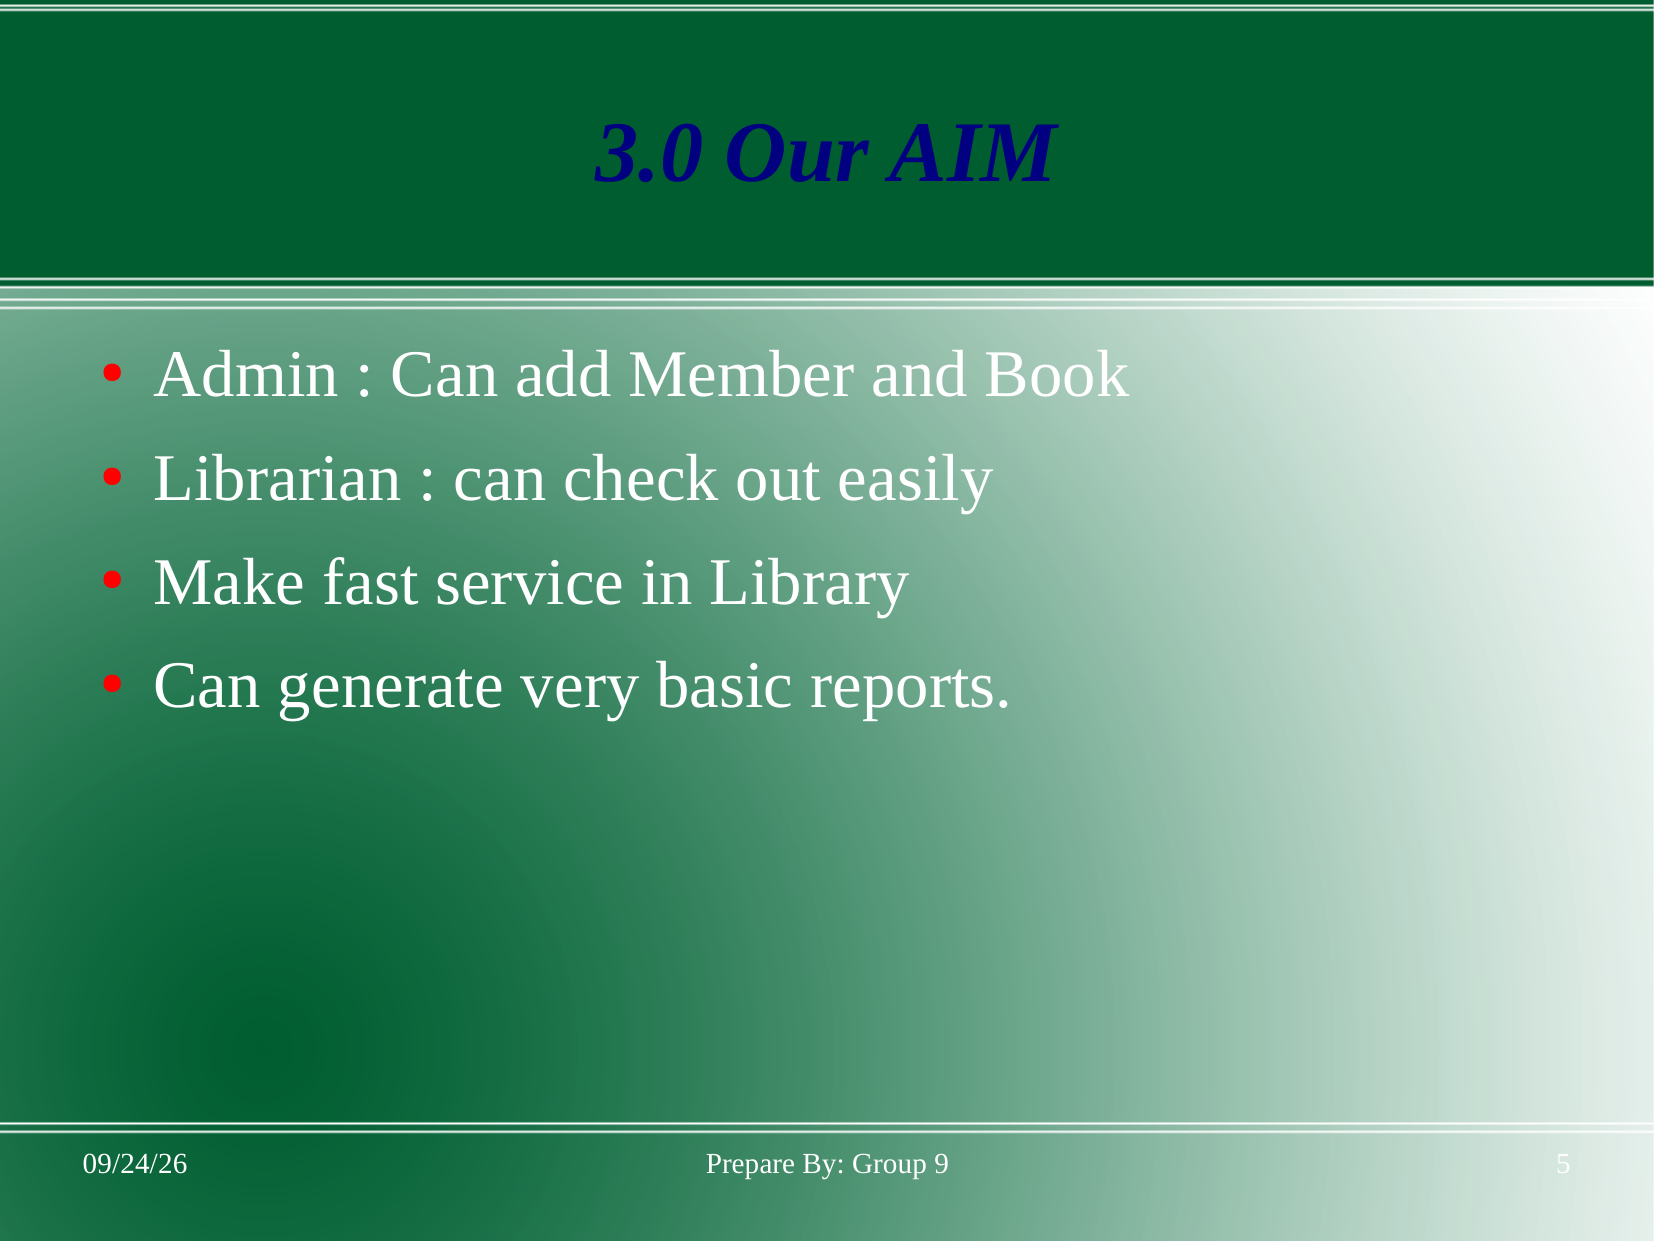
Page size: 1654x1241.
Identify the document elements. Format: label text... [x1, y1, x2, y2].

title 3.0 Our AIM [82, 49, 1571, 257]
list Admin : Can add Member and Book Librarian : can check out easily Make fast service in Library Can generate very basic reports. [82, 337, 1571, 1052]
picture [0, 0, 1654, 1241]
